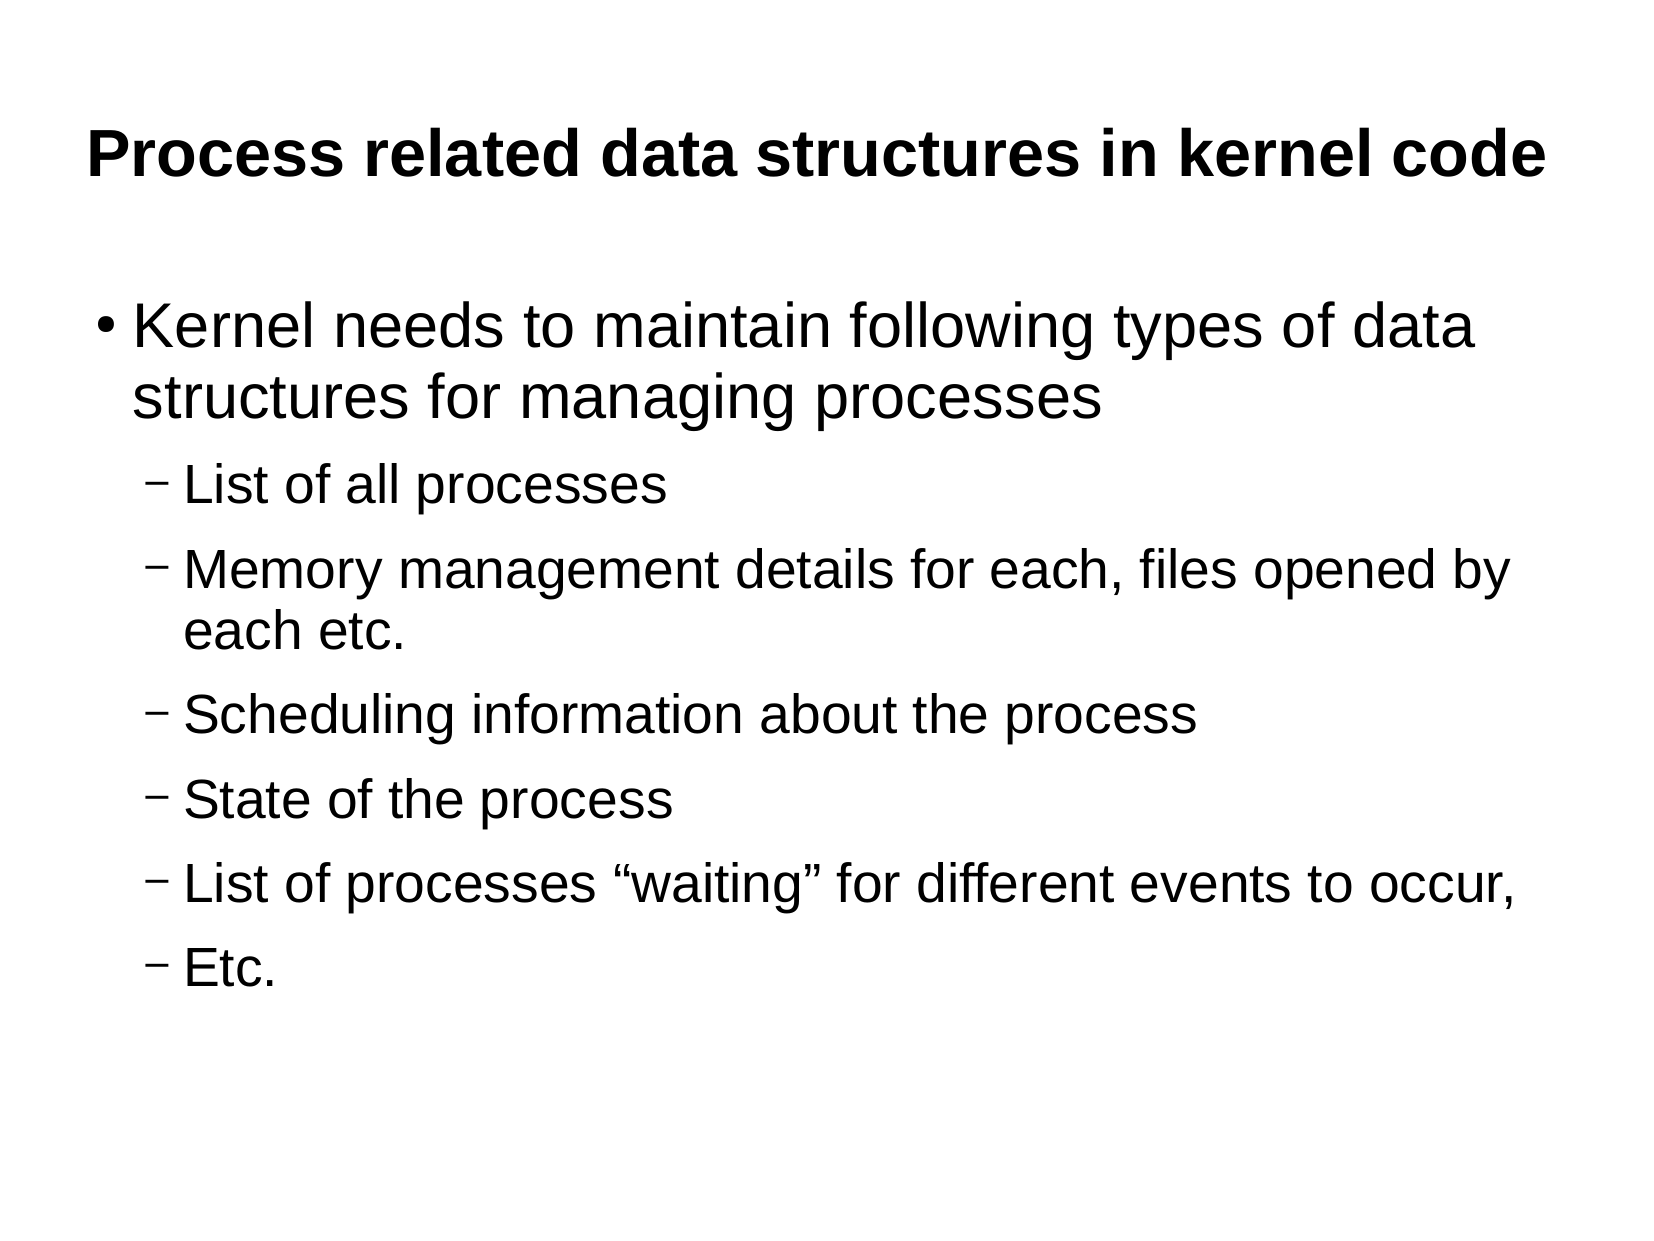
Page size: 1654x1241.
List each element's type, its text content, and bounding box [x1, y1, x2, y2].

list Kernel needs to maintain following types of data structures for managing processes List of all processes Memory management details for each, files opened by each etc. Scheduling information about the process State of the process List of processes “waiting” for different events to occur, Etc. [82, 290, 1571, 1010]
title Process related data structures in kernel code [82, 49, 1571, 257]
